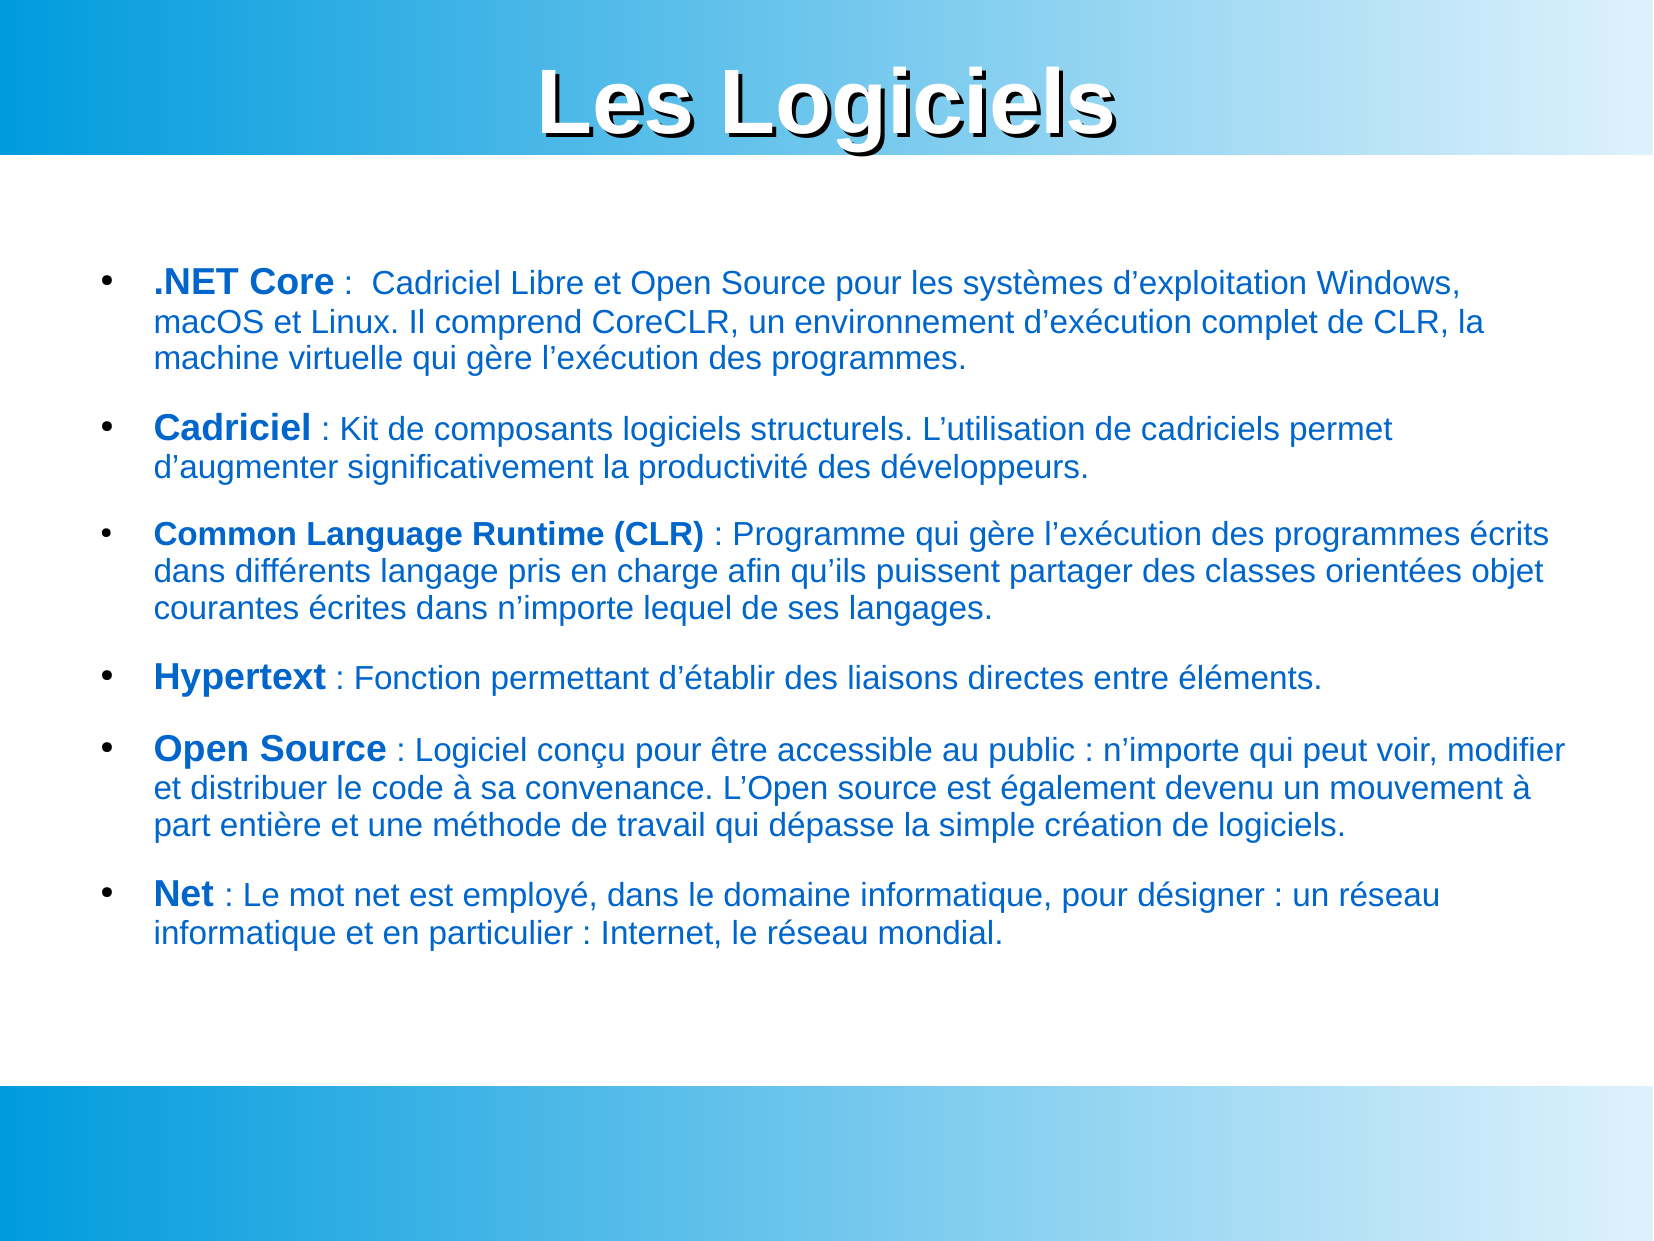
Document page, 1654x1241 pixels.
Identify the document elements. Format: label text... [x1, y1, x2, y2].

list .NET Core : Cadriciel Libre et Open Source pour les systèmes d’exploitation Windows, macOS et Linux. Il comprend CoreCLR, un environnement d’exécution complet de CLR, la machine virtuelle qui gère l’exécution des programmes. Cadriciel : Kit de composants logiciels structurels. L’utilisation de cadriciels permet d’augmenter significativement la productivité des développeurs. Common Language Runtime (CLR) : Programme qui gère l’exécution des programmes écrits dans différents langage pris en charge afin qu’ils puissent partager des classes orientées objet courantes écrites dans n’importe lequel de ses langages. Hypertext : Fonction permettant d’établir des liaisons directes entre éléments. Open Source : Logiciel conçu pour être accessible au public : n’importe qui peut voir, modifier et distribuer le code à sa convenance. L’Open source est également devenu un mouvement à part entière et une méthode de travail qui dépasse la simple création de logiciels. Net : Le mot net est employé, dans le domaine informatique, pour désigner : un réseau informatique et en particulier : Internet, le réseau mondial. [82, 261, 1571, 981]
title Les Logiciels [82, 49, 1571, 155]
